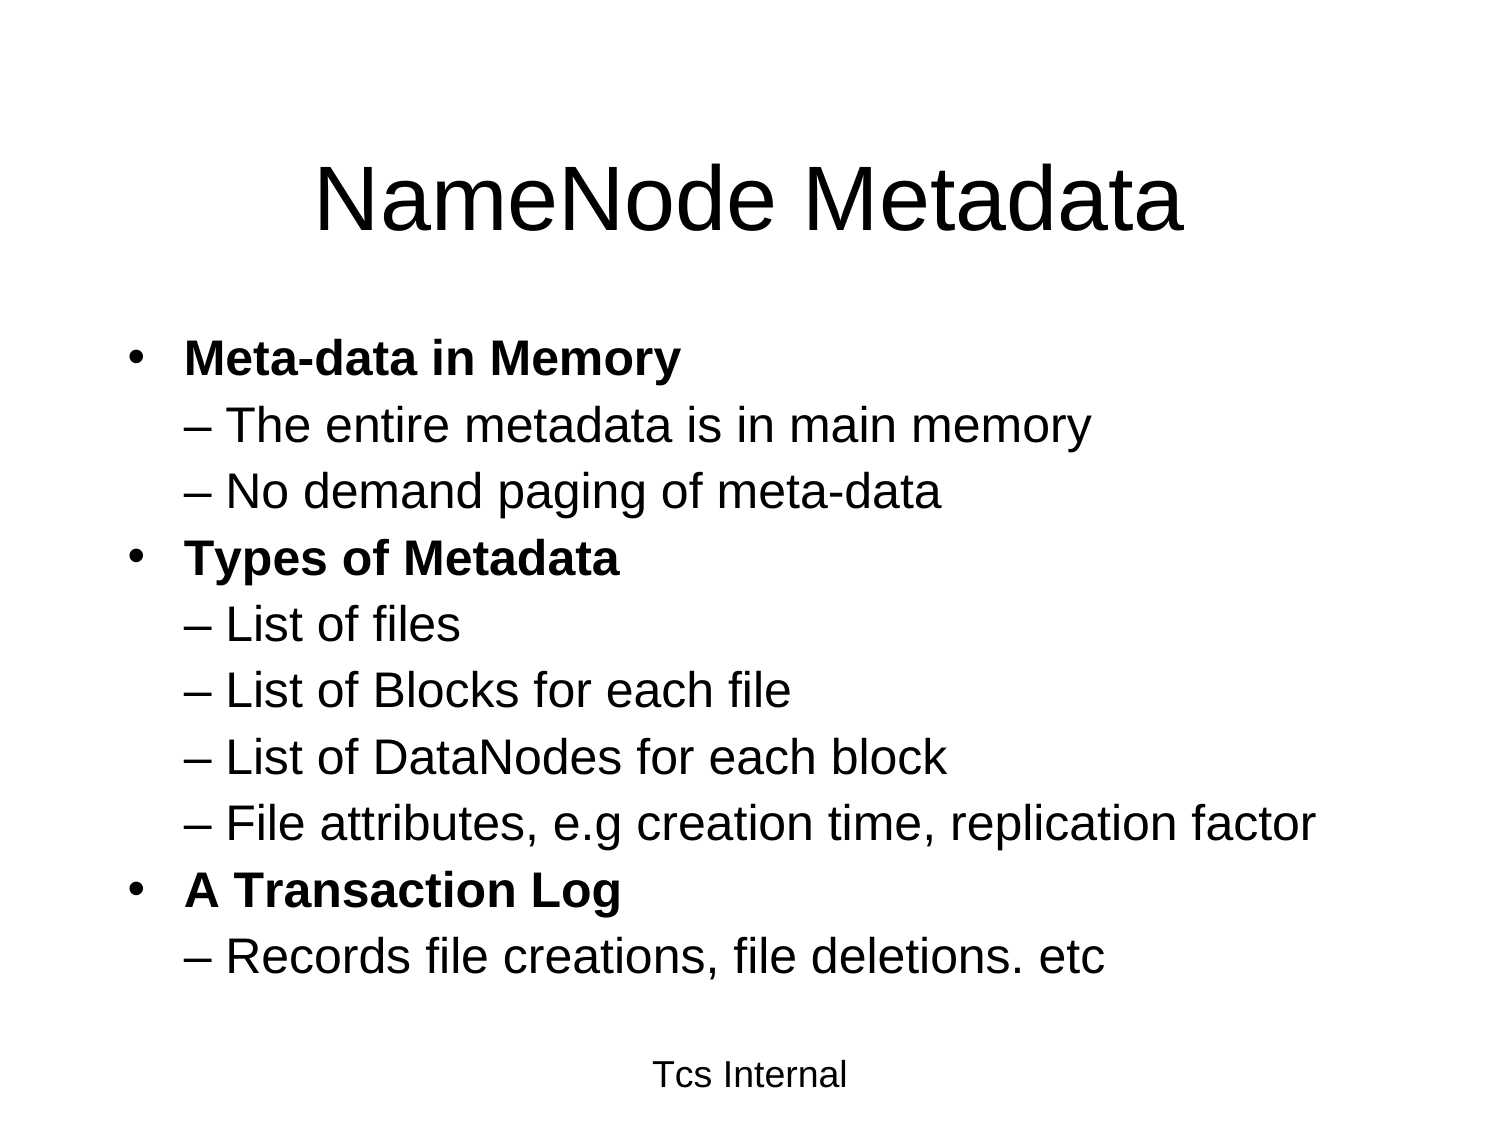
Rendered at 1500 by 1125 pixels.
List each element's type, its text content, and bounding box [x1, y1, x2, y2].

list Meta-data in Memory – The entire metadata is in main memory – No demand paging of meta-data Types of Metadata – List of files – List of Blocks for each file – List of DataNodes for each block – File attributes, e.g creation time, replication factor A Transaction Log – Records file creations, file deletions. etc [112, 324, 1388, 1001]
title NameNode Metadata [112, 99, 1388, 288]
